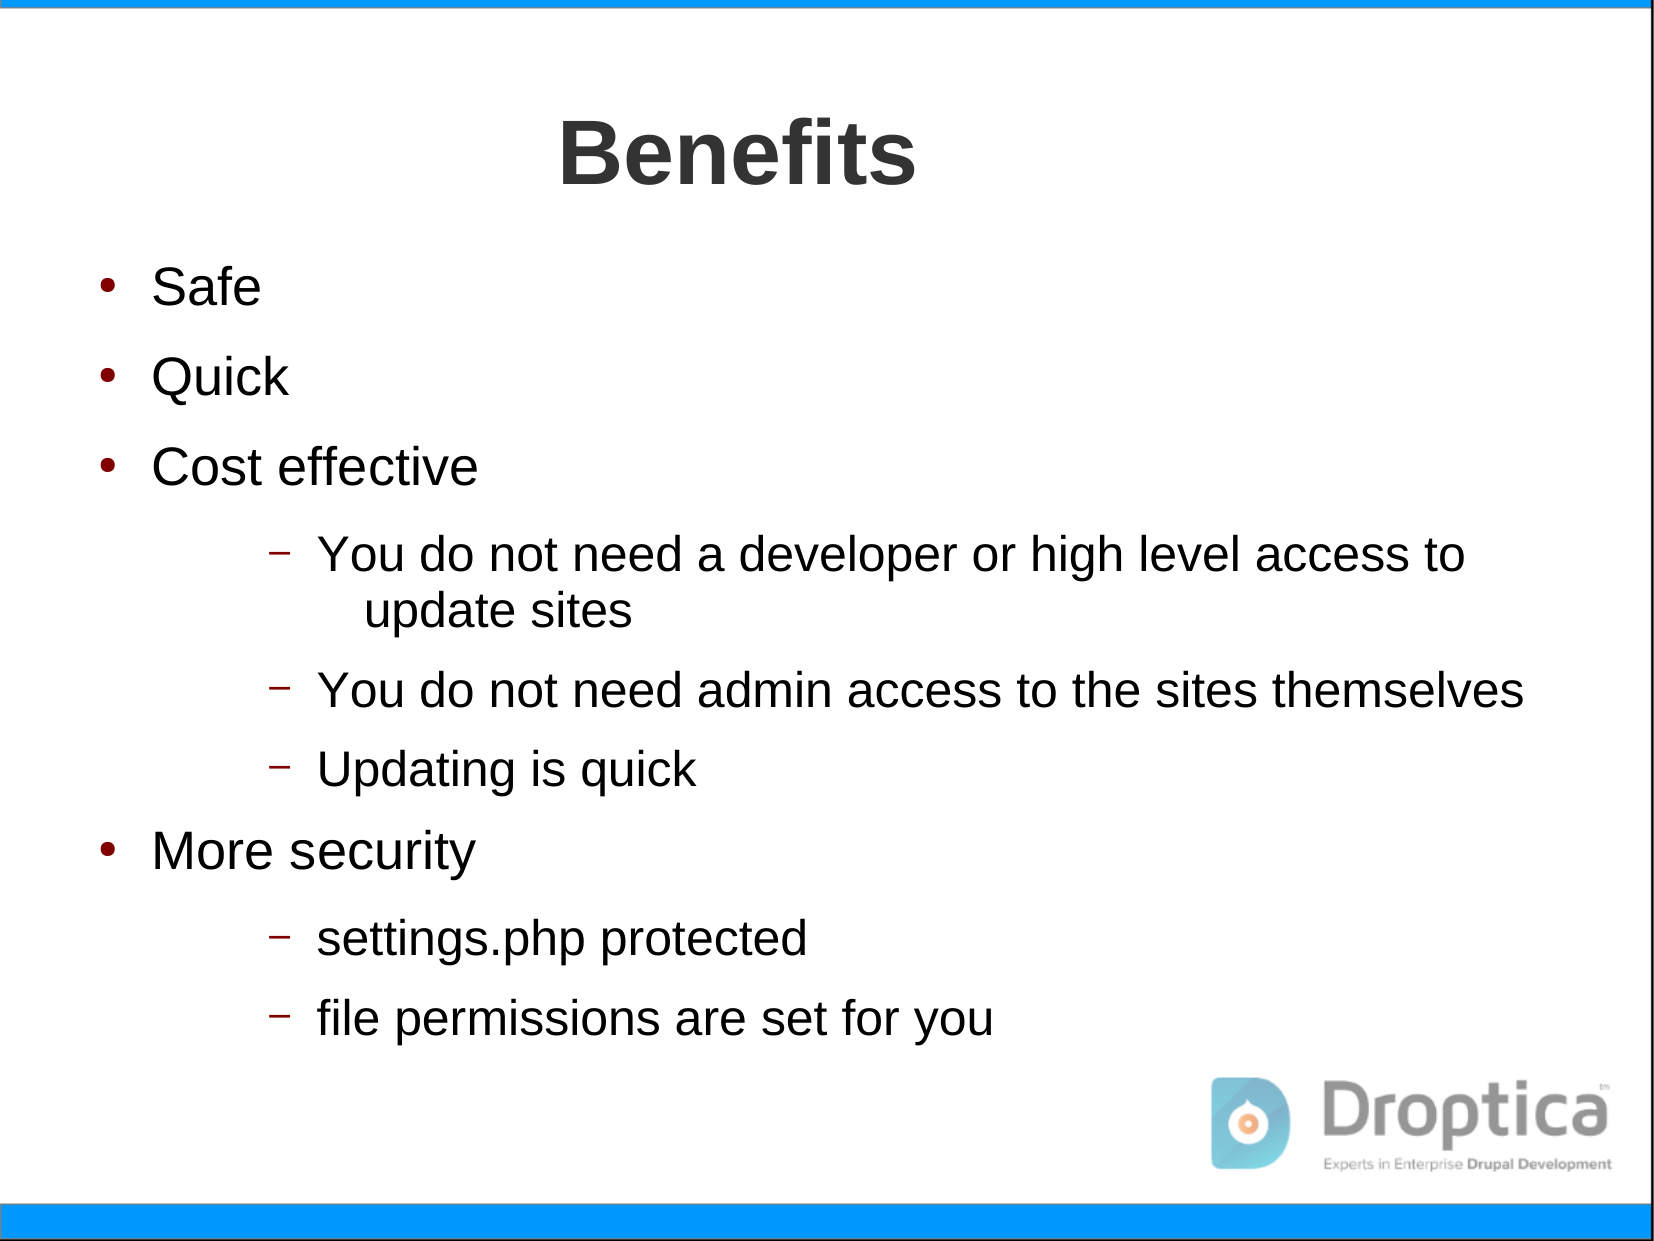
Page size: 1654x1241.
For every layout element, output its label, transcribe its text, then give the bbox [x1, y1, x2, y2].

list Safe Quick Cost effective You do not need a developer or high level access to update sites You do not need admin access to the sites themselves Updating is quick More security settings.php protected file permissions are set for you [80, 256, 1536, 1046]
title Benefits [59, 49, 1418, 257]
picture [0, 0, 1654, 1241]
